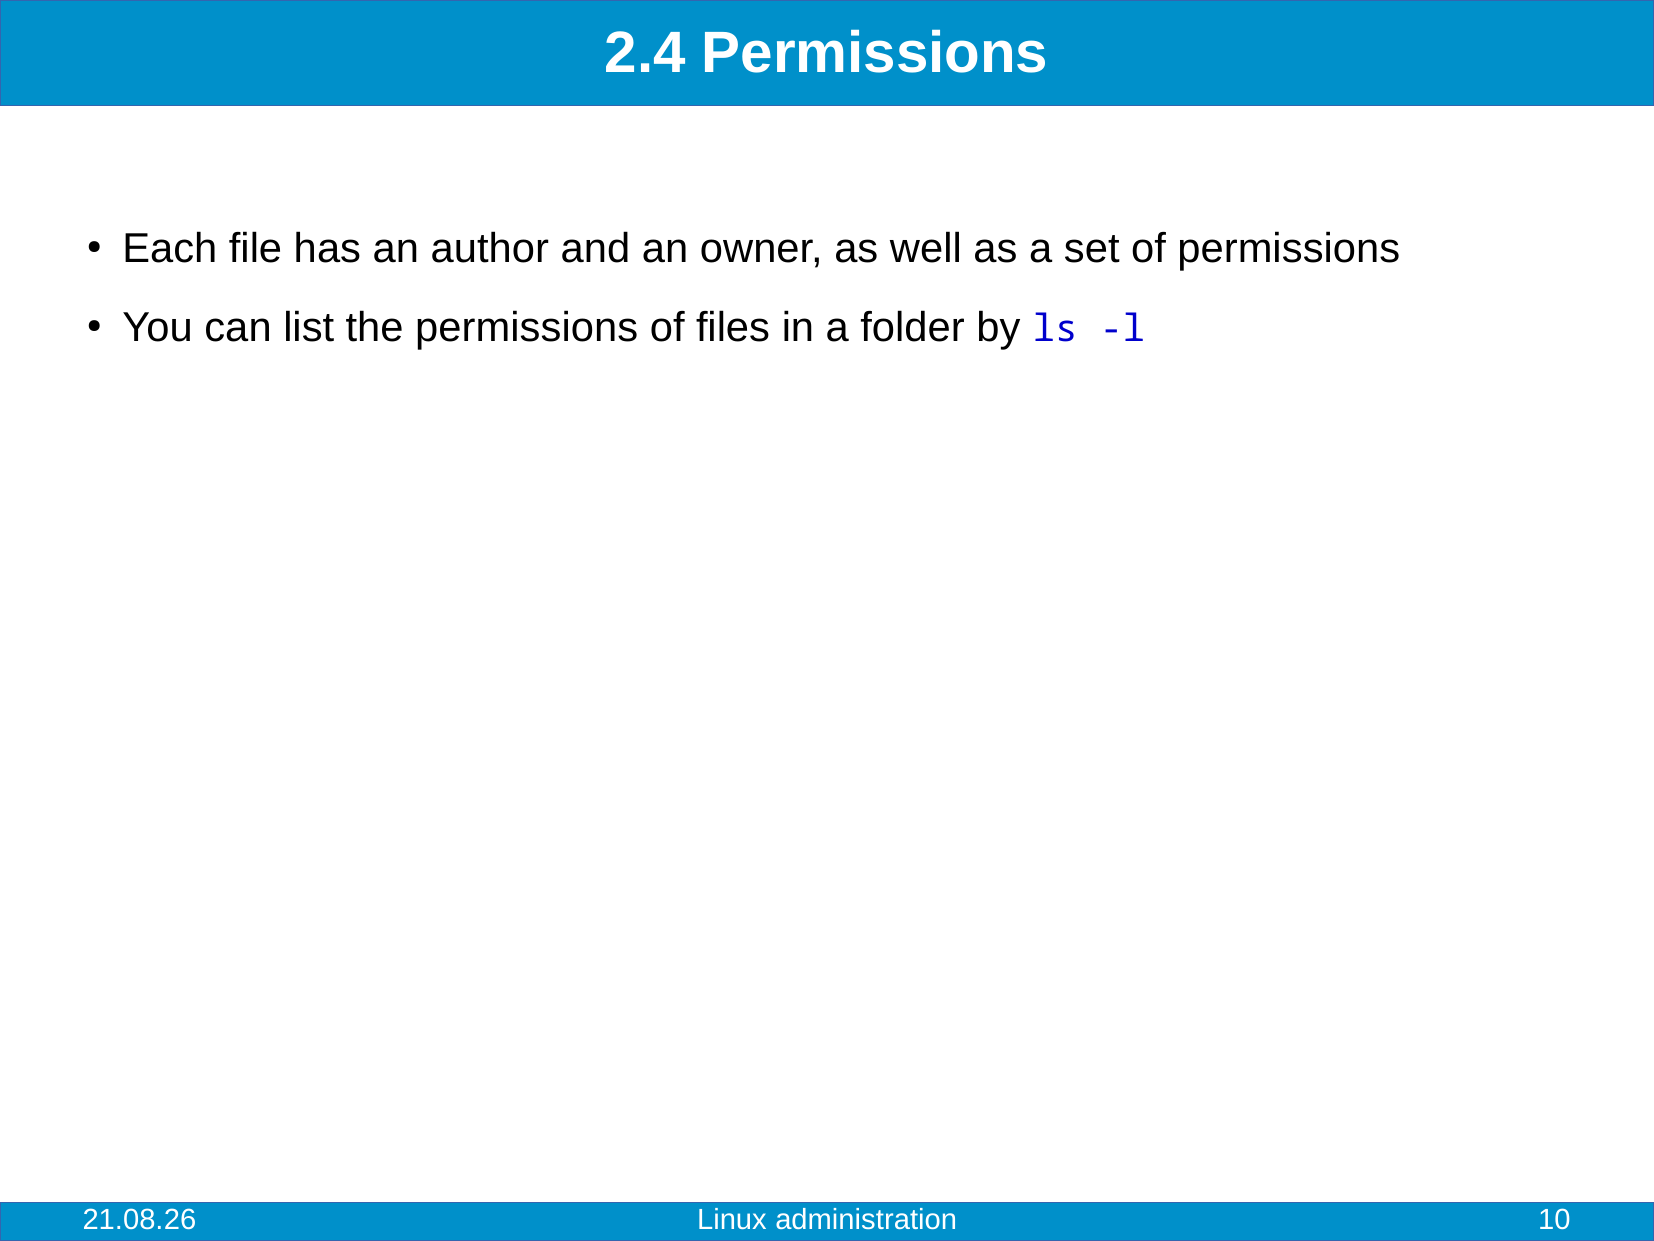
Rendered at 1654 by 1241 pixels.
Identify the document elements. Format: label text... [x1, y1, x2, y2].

title 2.4 Permissions [0, 0, 1654, 106]
list Each file has an author and an owner, as well as a set of permissions You can list the permissions of files in a folder by ls -l [86, 225, 1576, 945]
